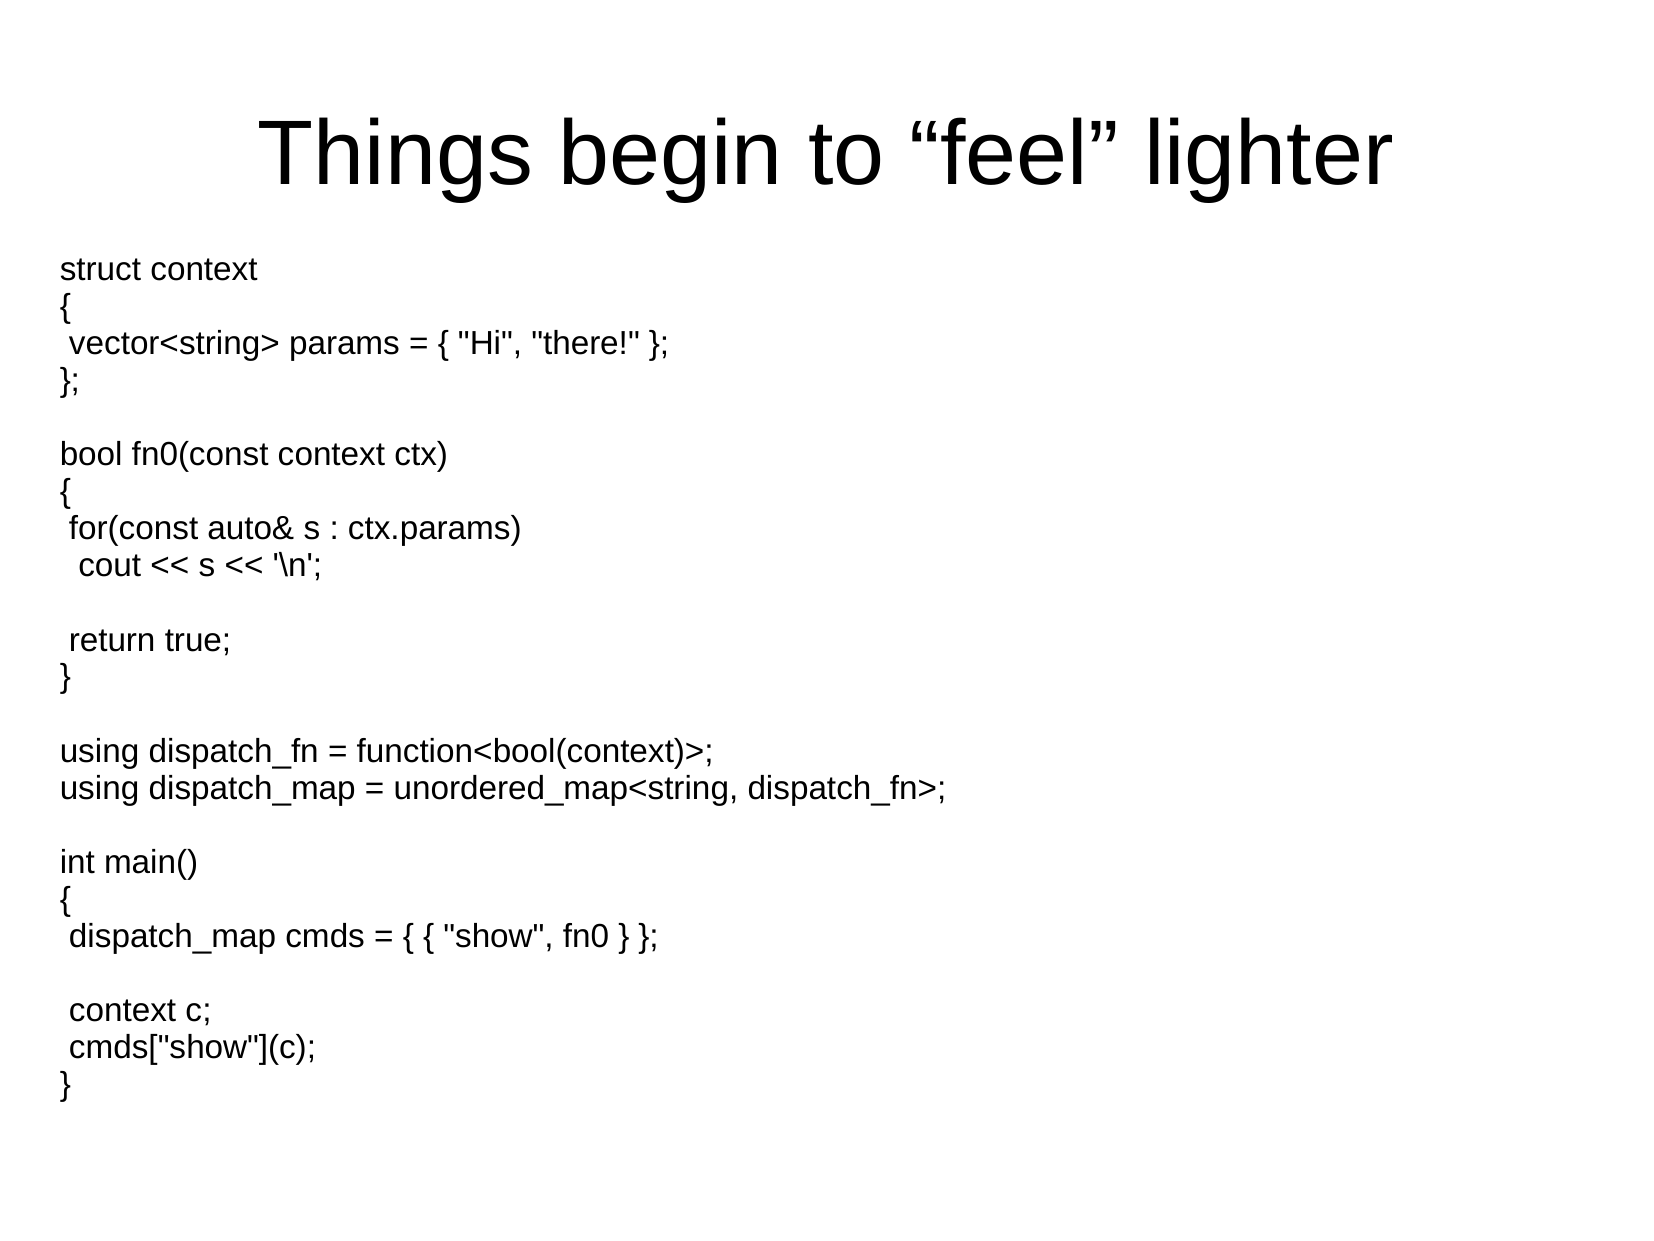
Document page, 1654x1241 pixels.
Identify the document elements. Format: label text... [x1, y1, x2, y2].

text_box struct context { vector<string> params = { "Hi", "there!" }; }; bool fn0(const context ctx) { for(const auto& s : ctx.params) cout << s << '\n'; return true; } using dispatch_fn = function<bool(context)>; using dispatch_map = unordered_map<string, dispatch_fn>; int main() { dispatch_map cmds = { { "show", fn0 } }; context c; cmds["show"](c); } [45, 243, 1621, 1221]
title Things begin to “feel” lighter [82, 49, 1571, 243]
